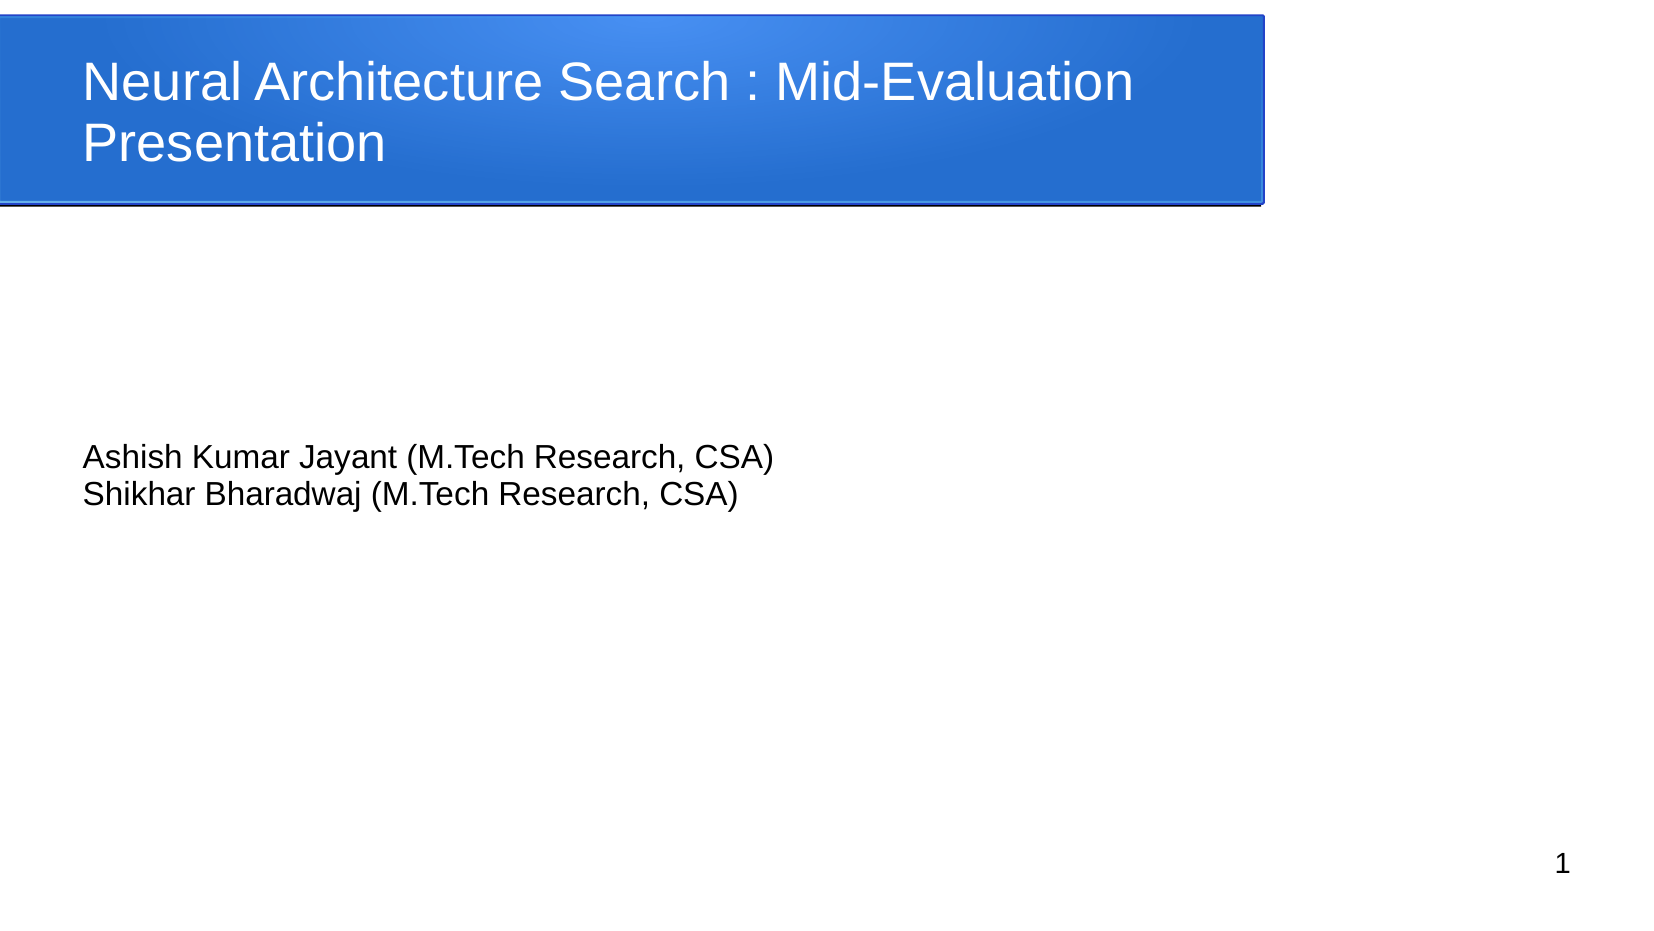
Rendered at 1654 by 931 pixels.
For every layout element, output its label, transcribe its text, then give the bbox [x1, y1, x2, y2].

subtitle Ashish Kumar Jayant (M.Tech Research, CSA) Shikhar Bharadwaj (M.Tech Research, CSA) [82, 224, 1571, 764]
title Neural Architecture Search : Mid-Evaluation Presentation [82, 35, 1235, 189]
